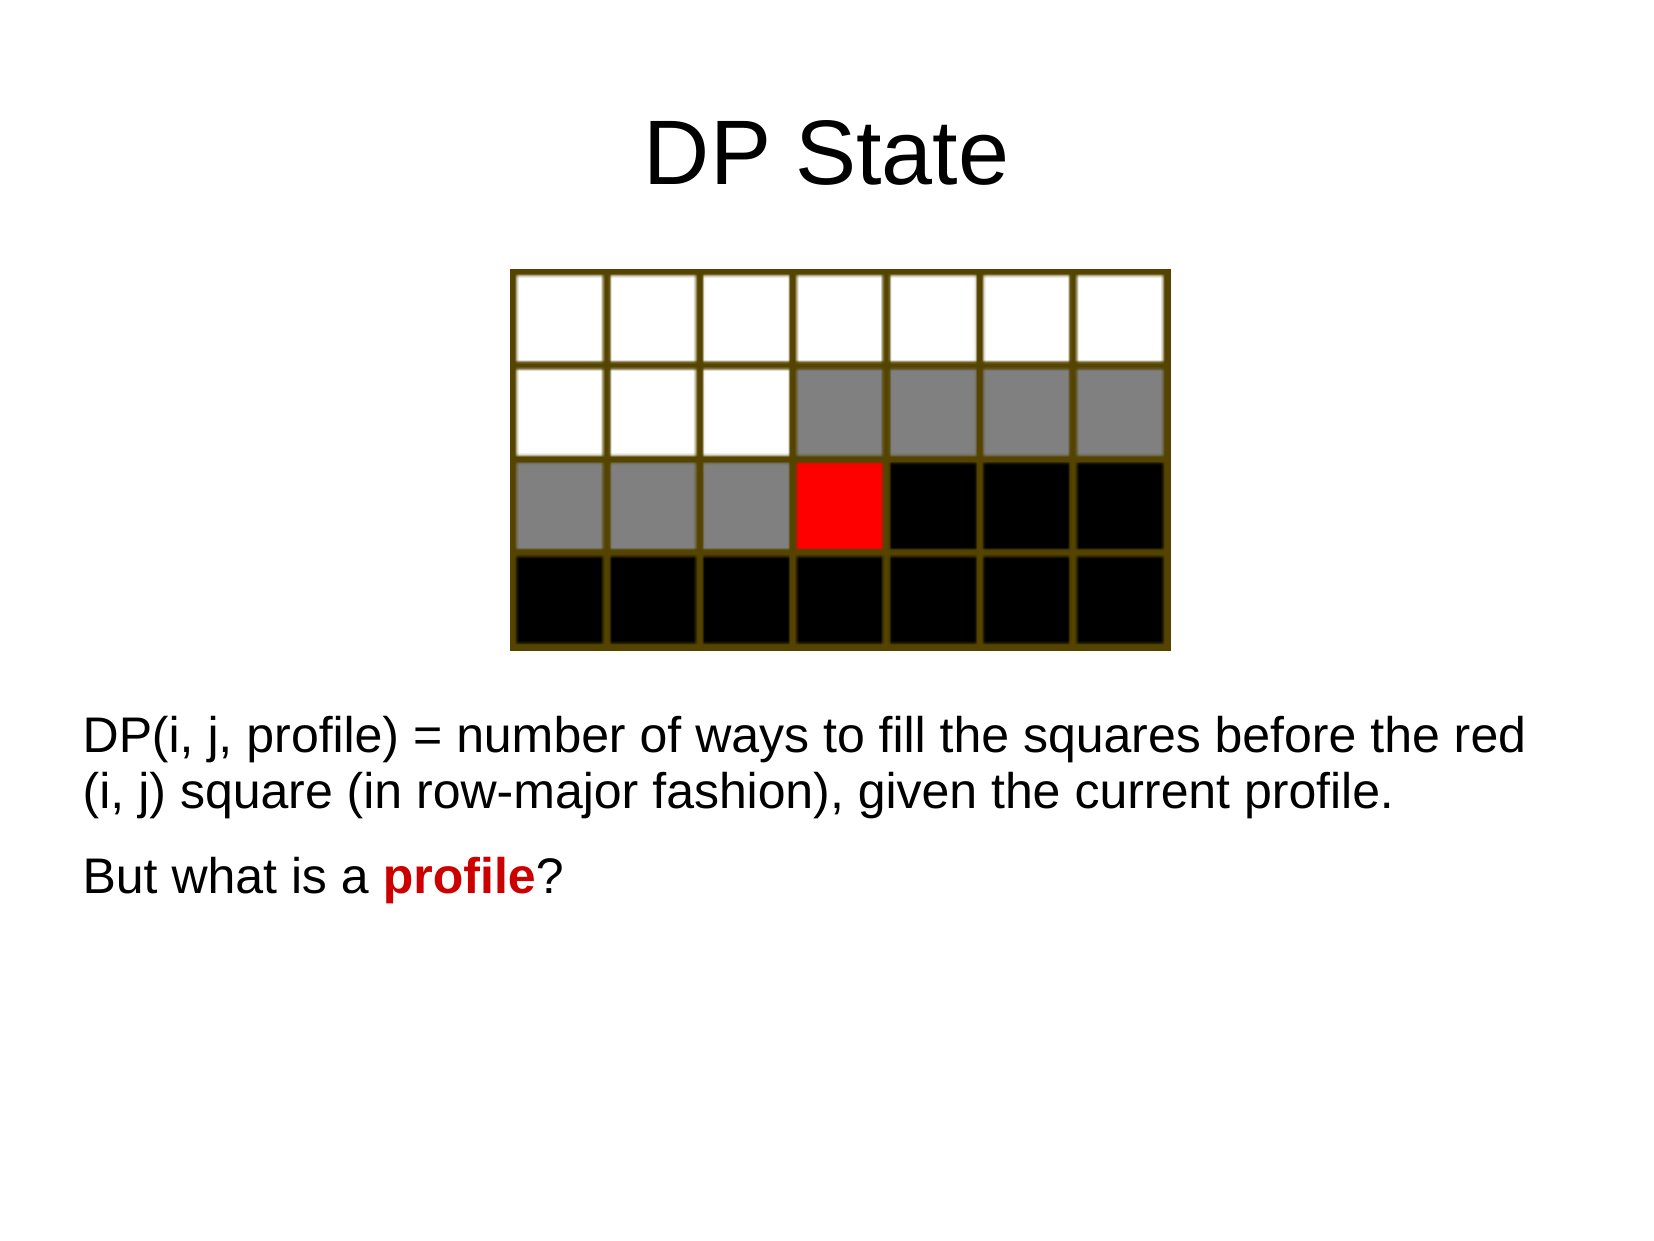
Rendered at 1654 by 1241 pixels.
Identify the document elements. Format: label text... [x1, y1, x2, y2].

picture [510, 269, 1171, 651]
title DP State [82, 49, 1571, 257]
list DP(i, j, profile) = number of ways to fill the squares before the red (i, j) square (in row-major fashion), given the current profile. But what is a profile? [82, 290, 1571, 1010]
